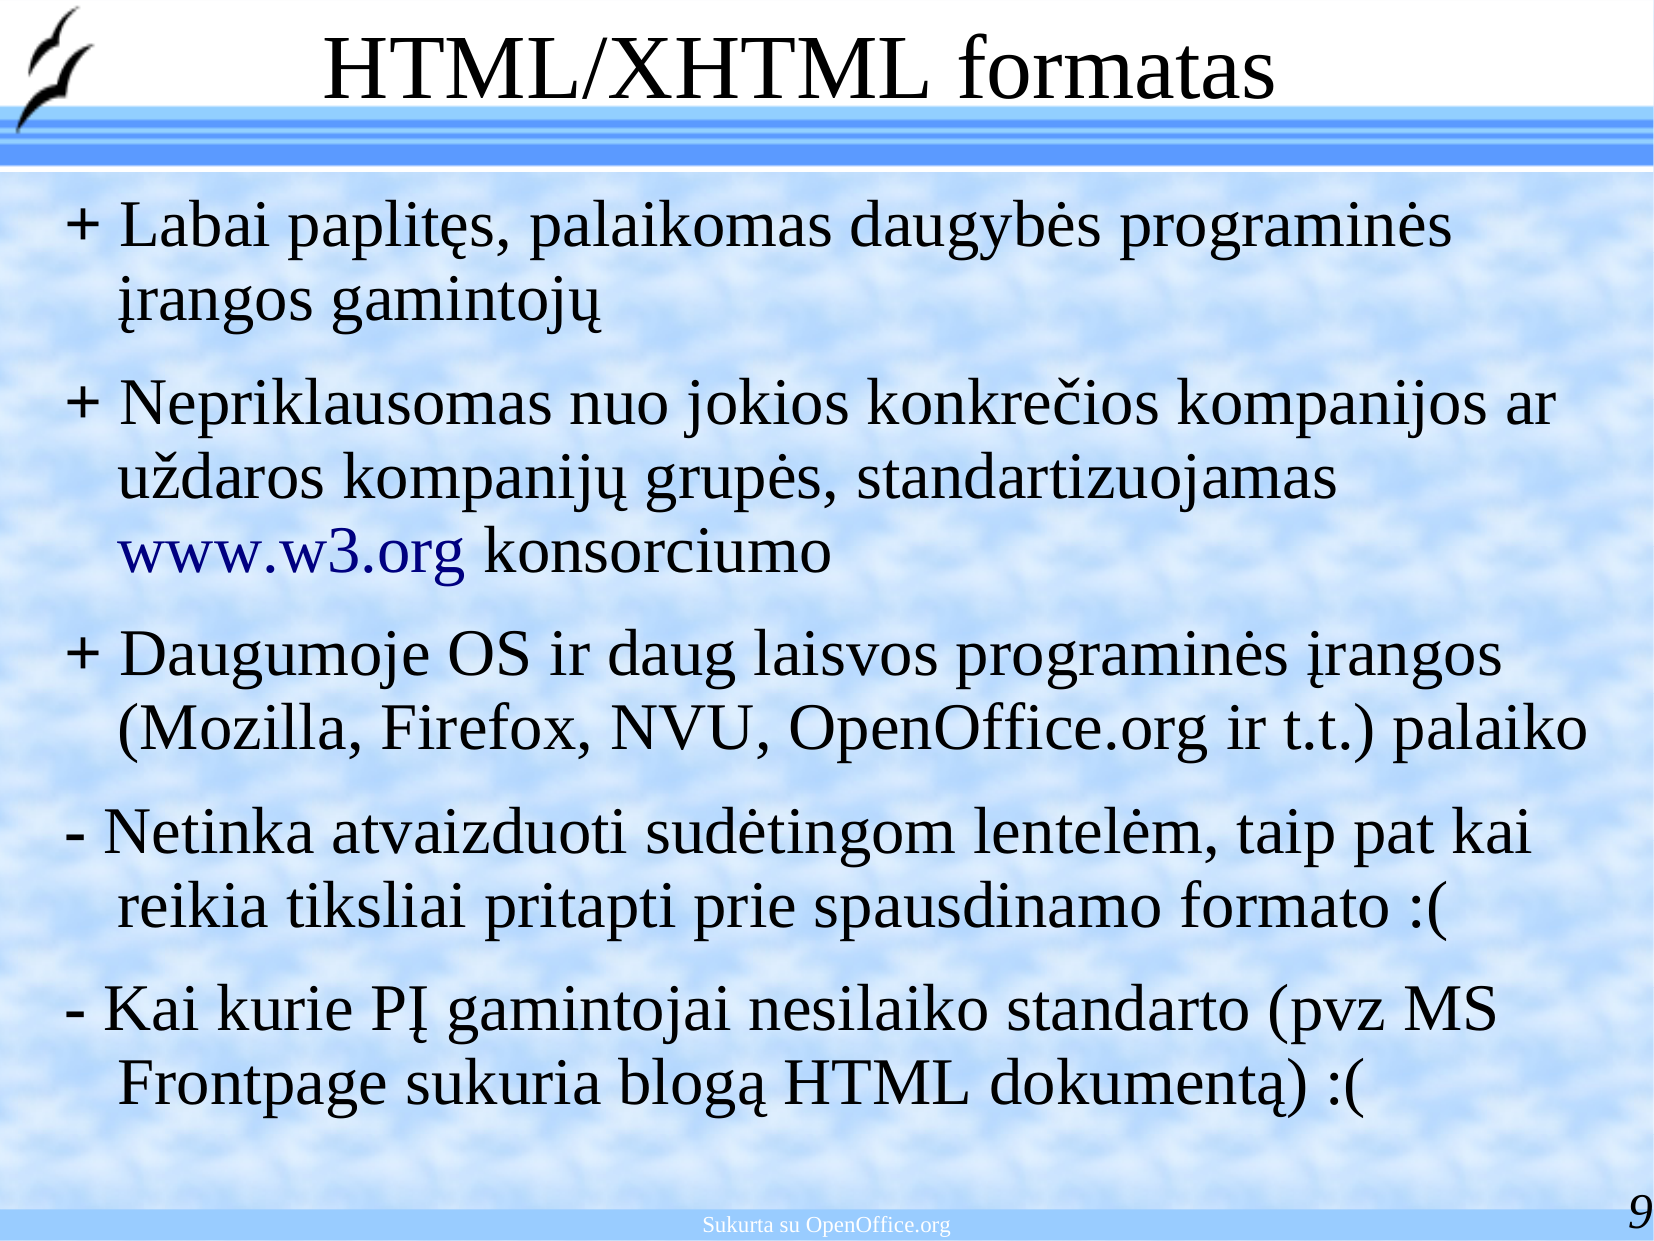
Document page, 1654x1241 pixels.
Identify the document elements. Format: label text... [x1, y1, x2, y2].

picture [1635, 1197, 1647, 1209]
list + Labai paplitęs, palaikomas daugybės programinės įrangos gamintojų + Nepriklausomas nuo jokios konkrečios kompanijos ar uždaros kompanijų grupės, standartizuojamas www.w3.org konsorciumo + Daugumoje OS ir daug laisvos programinės įrangos (Mozilla, Firefox, NVU, OpenOffice.org ir t.t.) palaiko - Netinka atvaizduoti sudėtingom lentelėm, taip pat kai reikia tiksliai pritapti prie spausdinamo formato :( - Kai kurie PĮ gamintojai nesilaiko standarto (pvz MS Frontpage sukuria blogą HTML dokumentą) :( [46, 187, 1603, 1226]
picture [0, 0, 1654, 1209]
title HTML/XHTML formatas [94, 0, 1507, 137]
